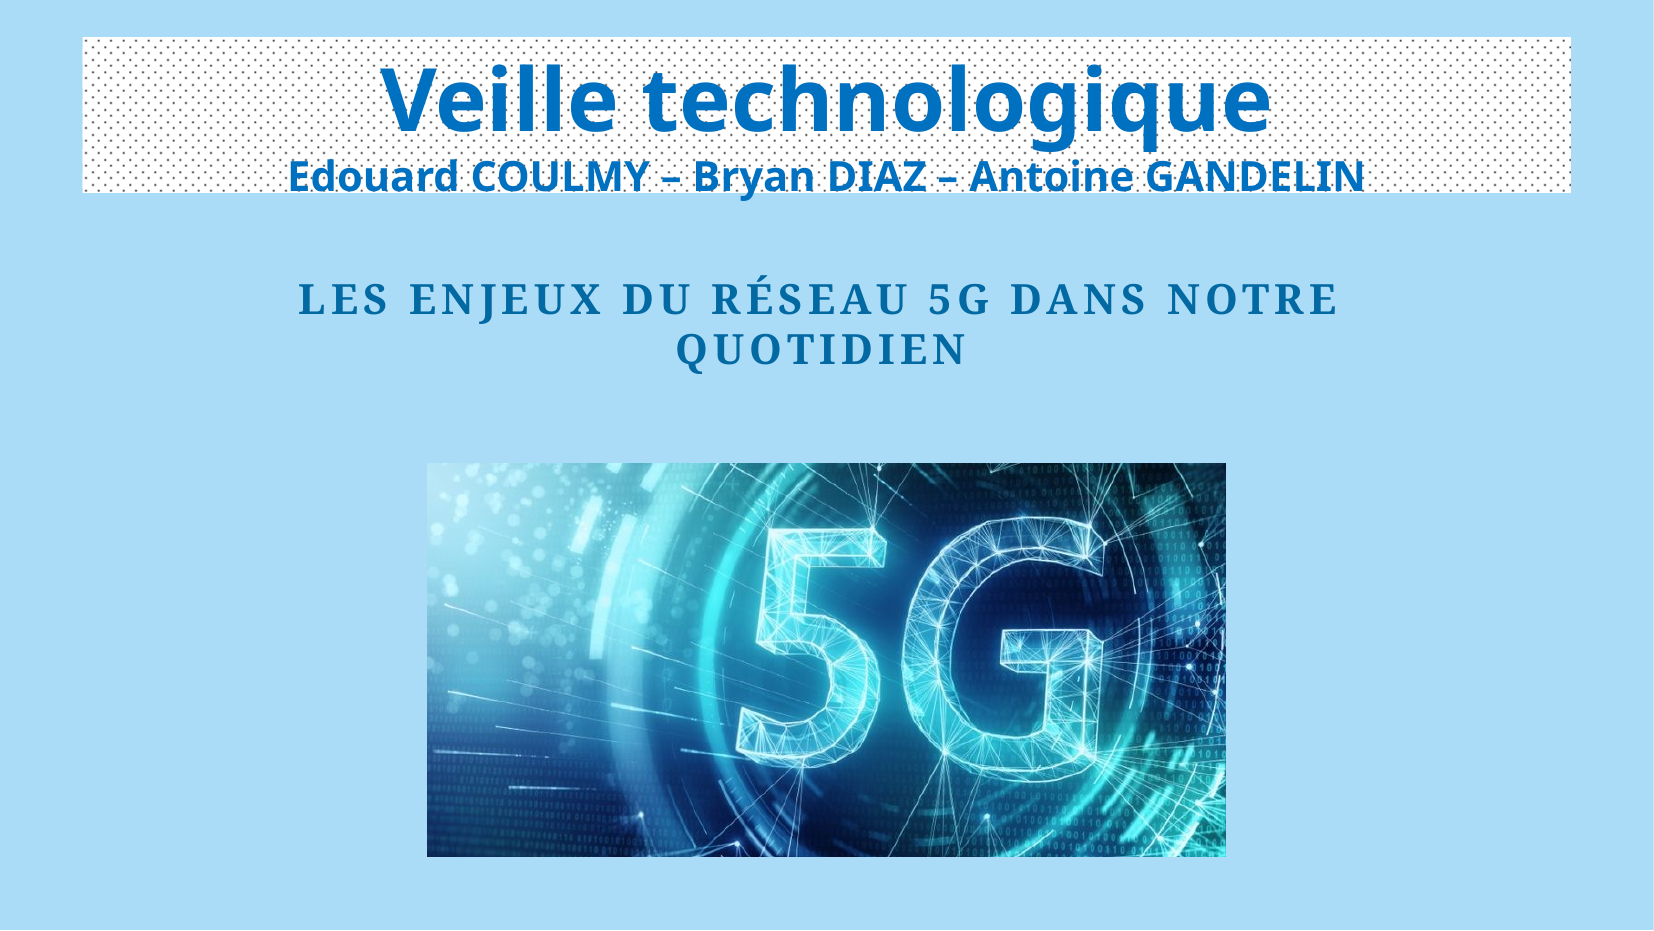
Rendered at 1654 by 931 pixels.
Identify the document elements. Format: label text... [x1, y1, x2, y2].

picture [1091, 463, 1103, 470]
picture [427, 463, 1226, 857]
title Veille technologique Edouard COULMY – Bryan DIAZ – Antoine GANDELIN [82, 37, 1571, 193]
picture [1068, 463, 1074, 470]
picture [1081, 463, 1088, 482]
subtitle Les enjeux du réseau 5G dans notre quotidien [242, 265, 1400, 432]
